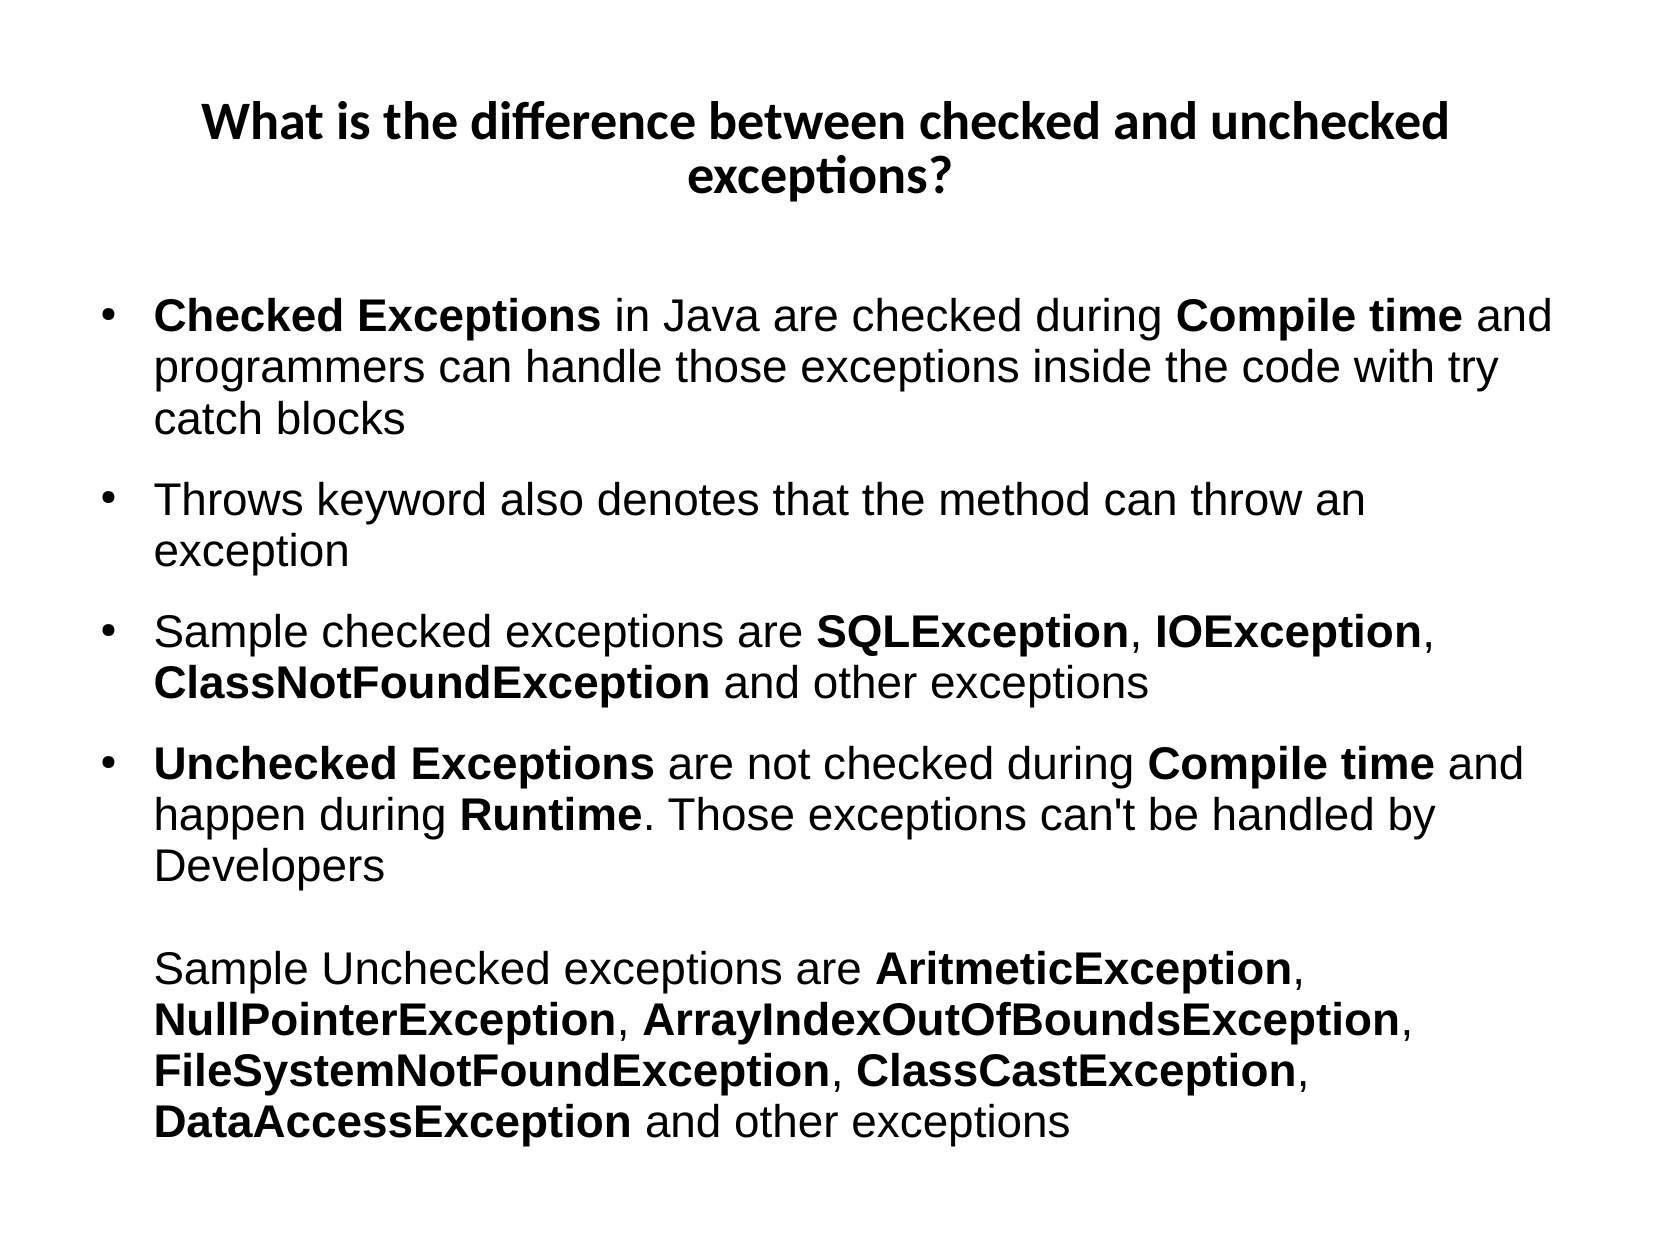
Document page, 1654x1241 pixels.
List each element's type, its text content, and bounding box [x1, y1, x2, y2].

list Checked Exceptions in Java are checked during Compile time and programmers can handle those exceptions inside the code with try catch blocks Throws keyword also denotes that the method can throw an exception Sample checked exceptions are SQLException, IOException, ClassNotFoundException and other exceptions Unchecked Exceptions are not checked during Compile time and happen during Runtime. Those exceptions can't be handled by Developers Sample Unchecked exceptions are AritmeticException, NullPointerException, ArrayIndexOutOfBoundsException, FileSystemNotFoundException, ClassCastException, DataAccessException and other exceptions [82, 290, 1571, 1240]
title What is the difference between checked and unchecked exceptions? [82, 49, 1571, 257]
